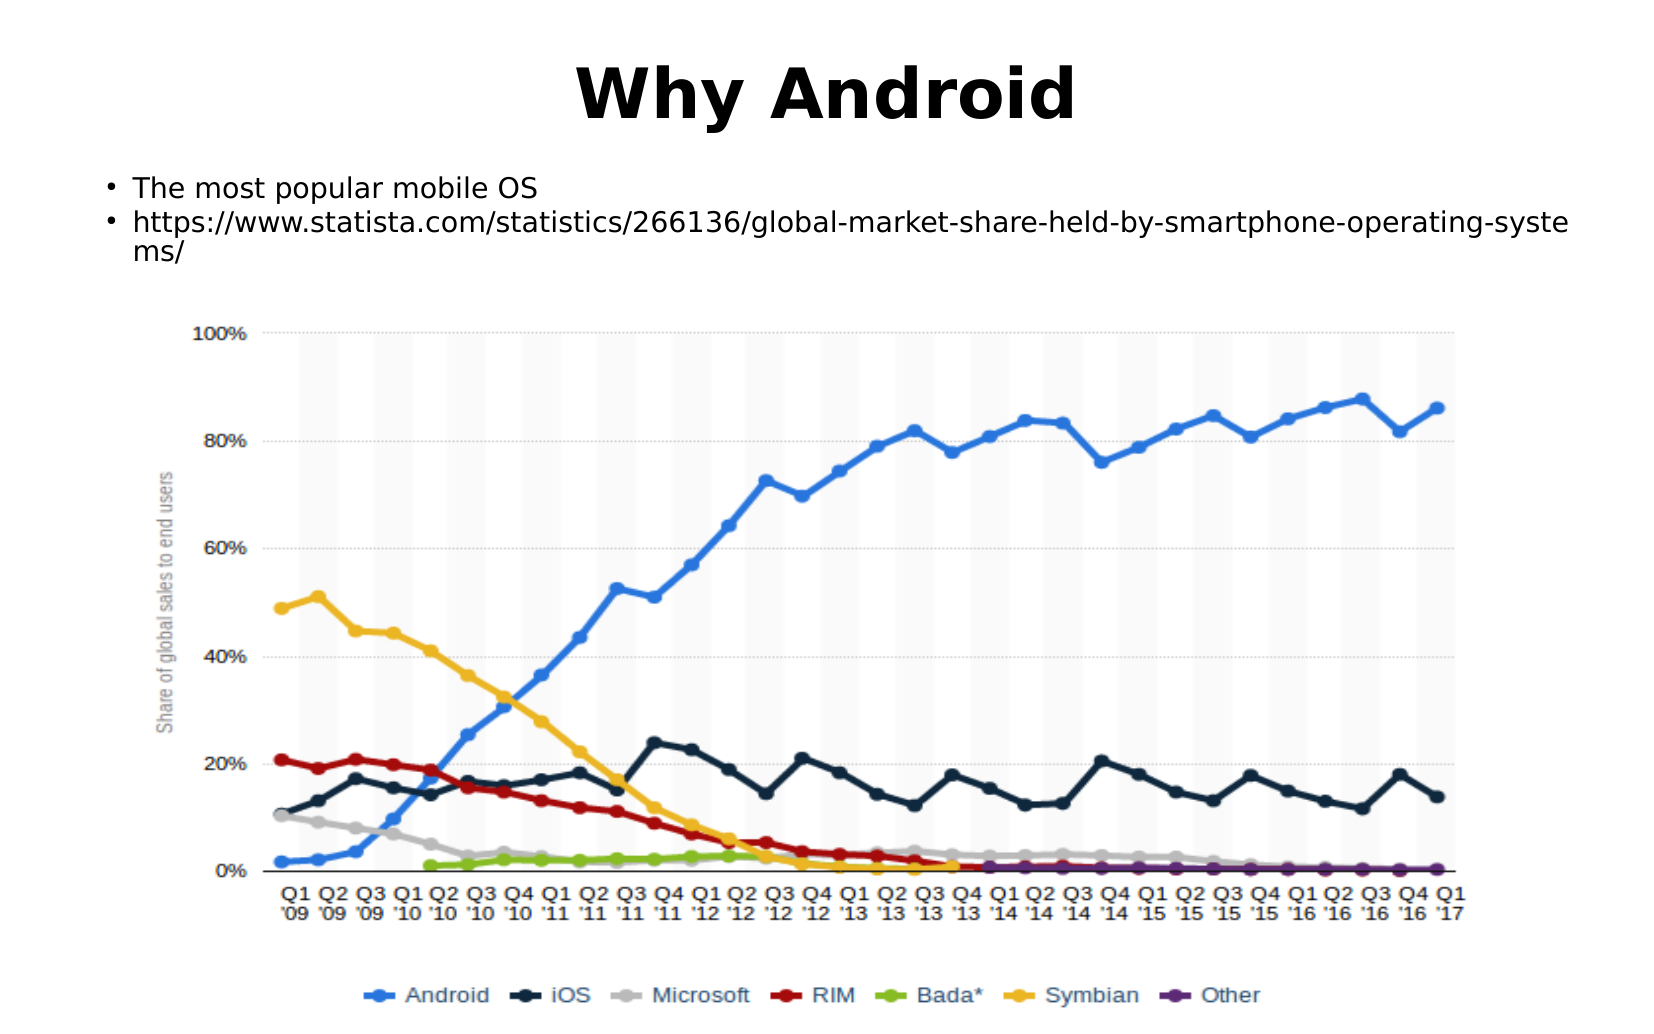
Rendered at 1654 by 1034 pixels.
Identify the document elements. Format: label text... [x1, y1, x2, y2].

list The most popular mobile OS https://www.statista.com/statistics/266136/global-market-share-held-by-smartphone-operating-systems/ [82, 162, 1602, 315]
picture [143, 314, 1476, 1029]
title Why Android [82, 41, 1571, 142]
